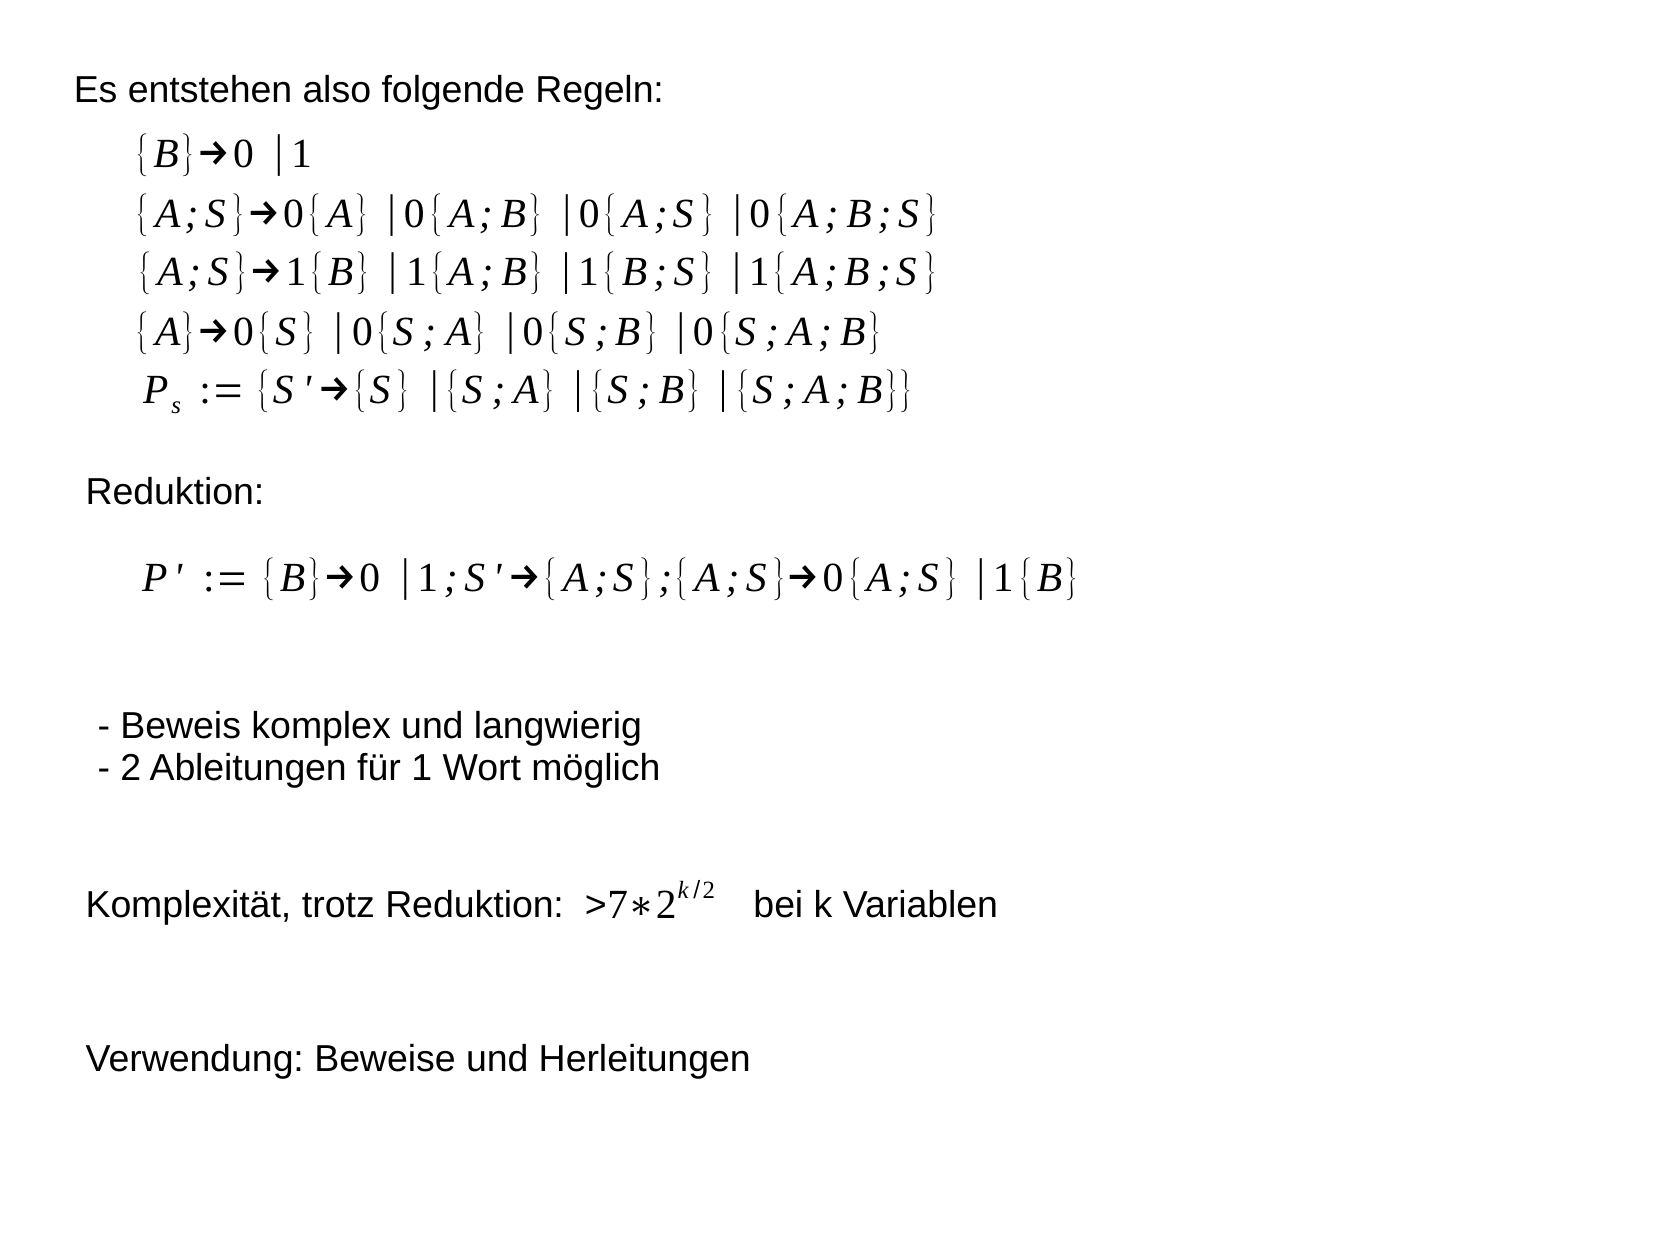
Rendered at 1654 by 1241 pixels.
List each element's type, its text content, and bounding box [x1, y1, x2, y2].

chart [132, 248, 945, 297]
text_box Es entstehen also folgende Regeln: [59, 61, 733, 119]
text_box Verwendung: Beweise und Herleitungen [70, 1029, 768, 1087]
chart [129, 307, 891, 357]
chart [132, 554, 1087, 603]
chart [133, 366, 922, 419]
text_box Komplexität, trotz Reduktion: > bei k Variablen [70, 876, 1217, 976]
chart [129, 189, 947, 238]
chart [129, 129, 319, 179]
chart [601, 876, 721, 929]
text_box - Beweis komplex und langwierig - 2 Ableitungen für 1 Wort möglich [82, 696, 709, 876]
text_box Reduktion: [70, 462, 591, 520]
